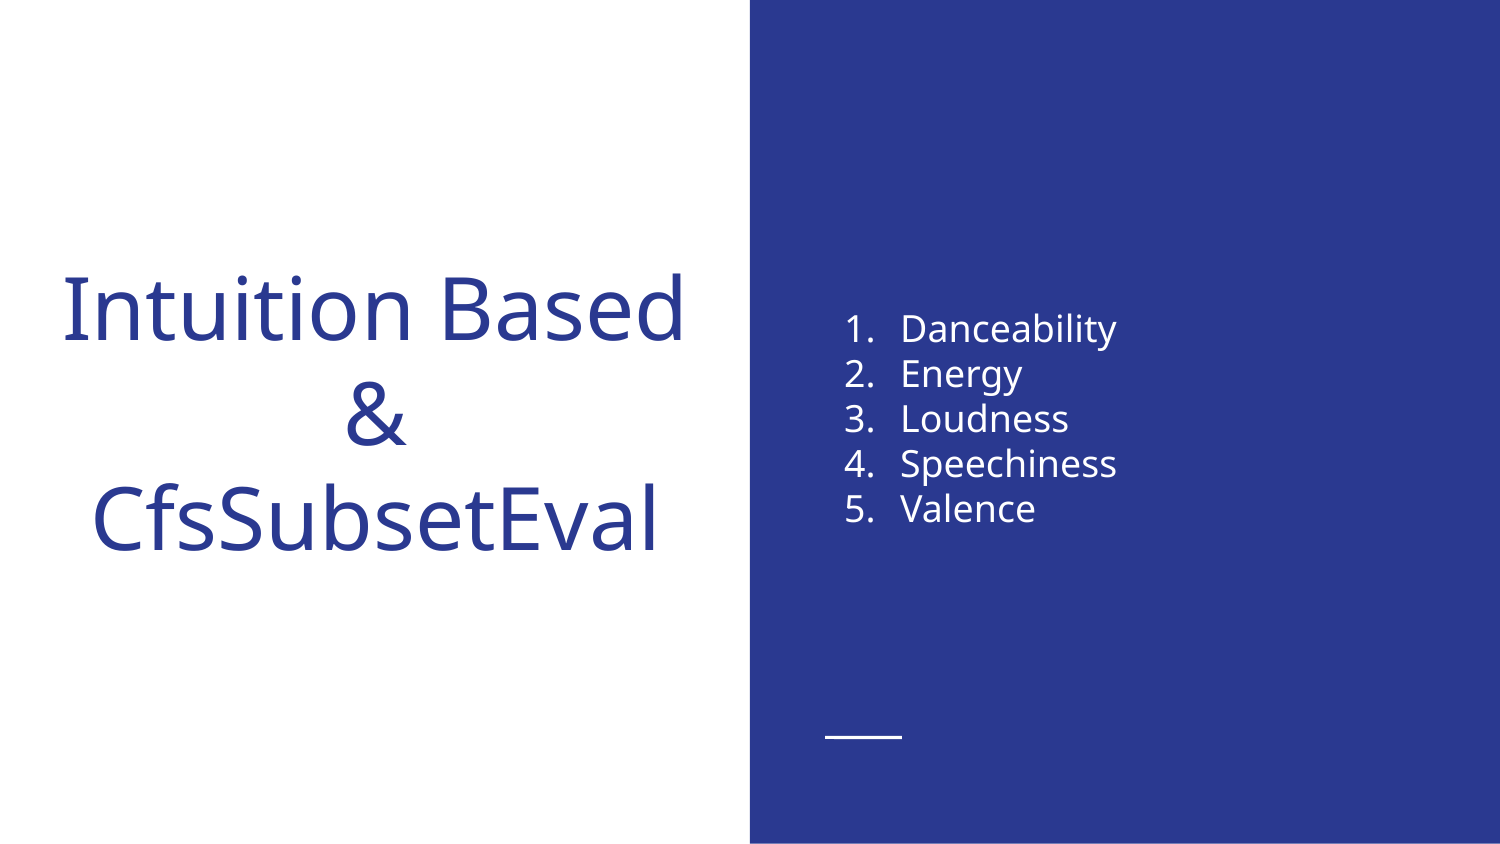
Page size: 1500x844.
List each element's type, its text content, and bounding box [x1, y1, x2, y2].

title Intuition Based & CfsSubsetEval [43, 246, 708, 583]
list Danceability Energy Loudness Speechiness Valence [810, 267, 1440, 725]
